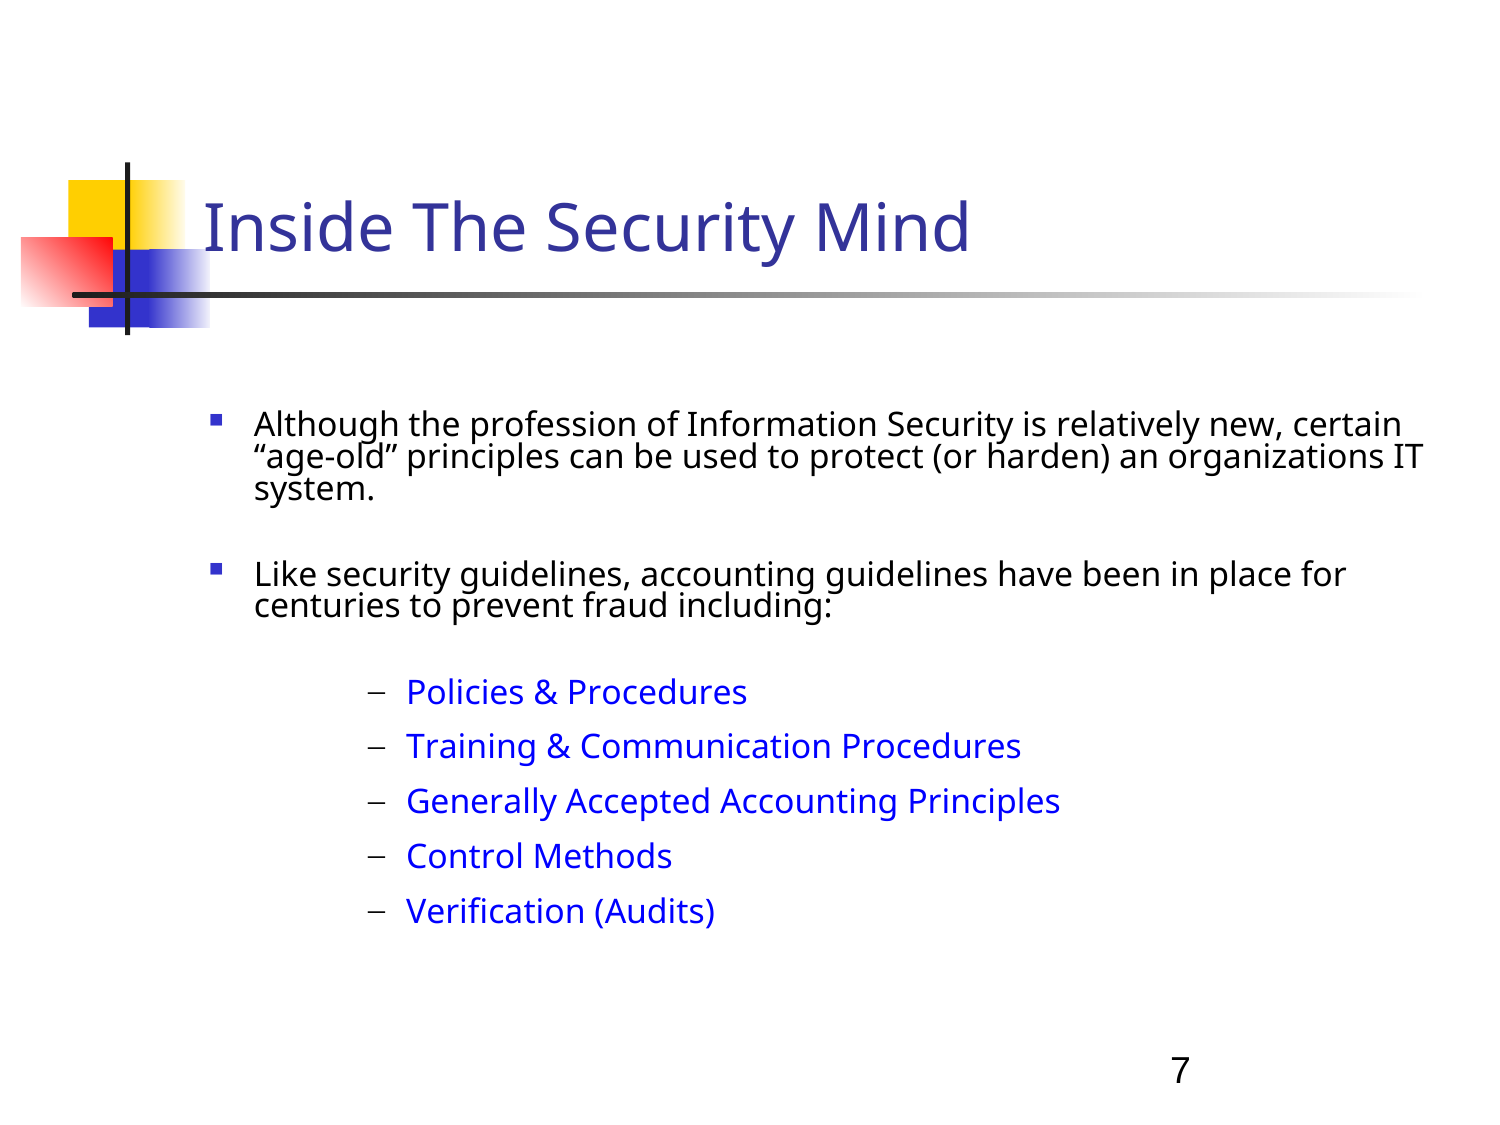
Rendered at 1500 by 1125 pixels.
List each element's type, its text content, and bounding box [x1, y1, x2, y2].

title Inside The Security Mind [188, 35, 1468, 276]
list Although the profession of Information Security is relatively new, certain “age-old” principles can be used to protect (or harden) an organizations IT system. Like security guidelines, accounting guidelines have been in place for centuries to prevent fraud including: Policies & Procedures Training & Communication Procedures Generally Accepted Accounting Principles Control Methods Verification (Audits) [193, 331, 1469, 1007]
